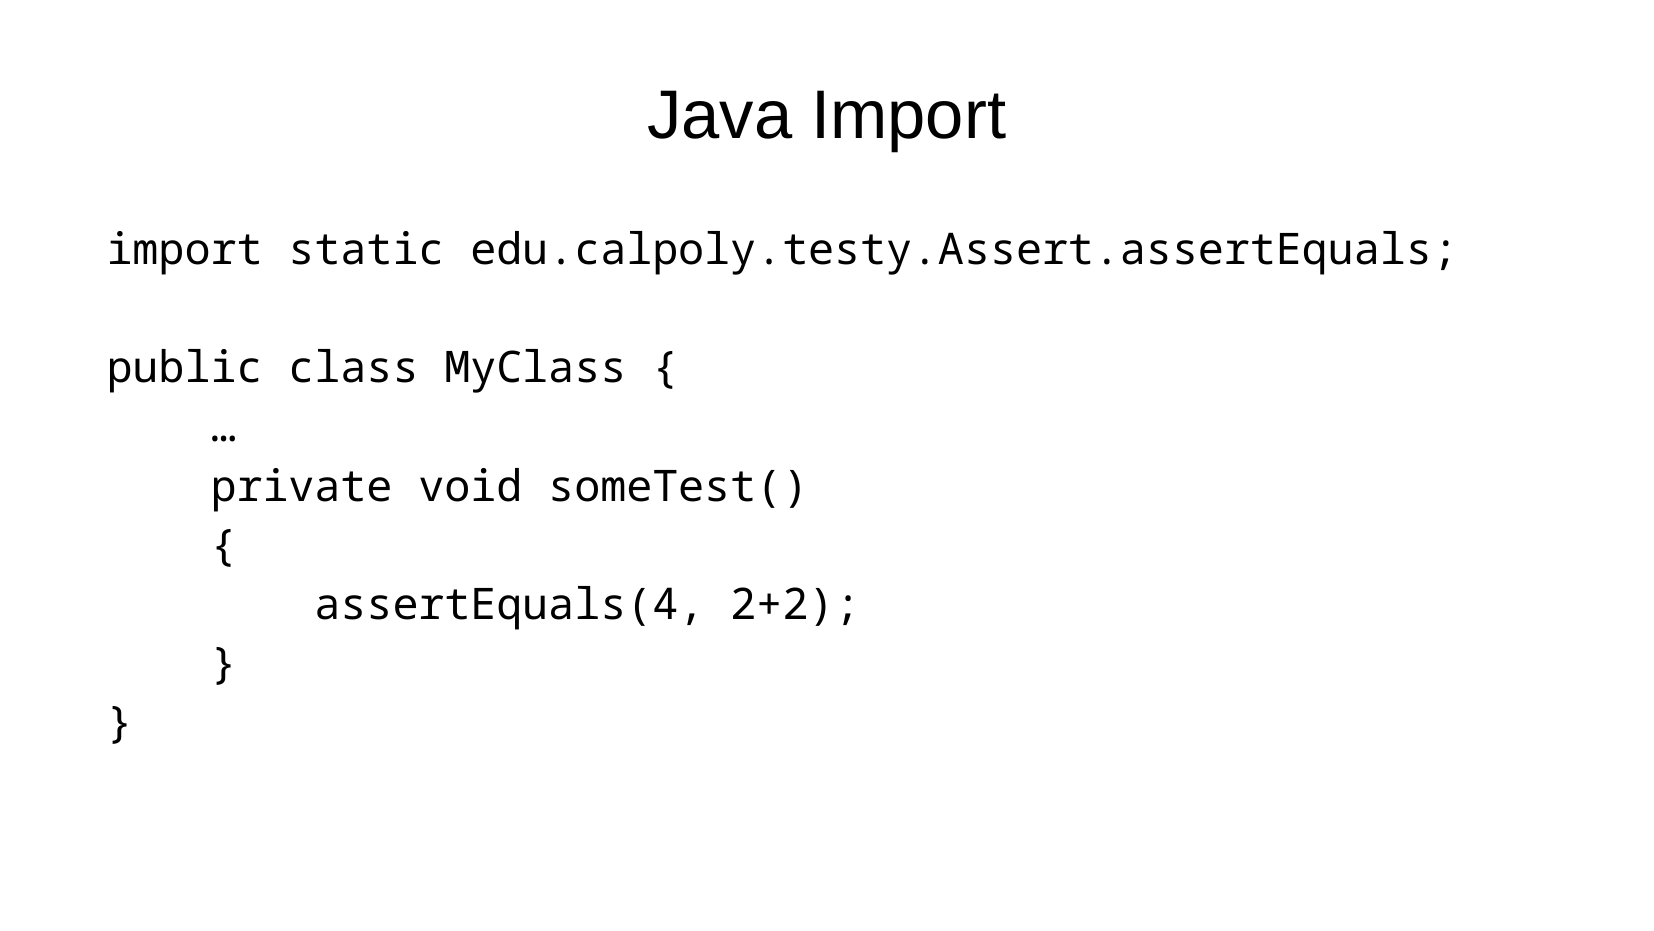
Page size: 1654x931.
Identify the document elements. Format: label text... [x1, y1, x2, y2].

title Java Import [82, 37, 1571, 193]
list import static edu.calpoly.testy.Assert.assertEquals; public class MyClass { … private void someTest() { assertEquals(4, 2+2); } } [45, 217, 1636, 758]
